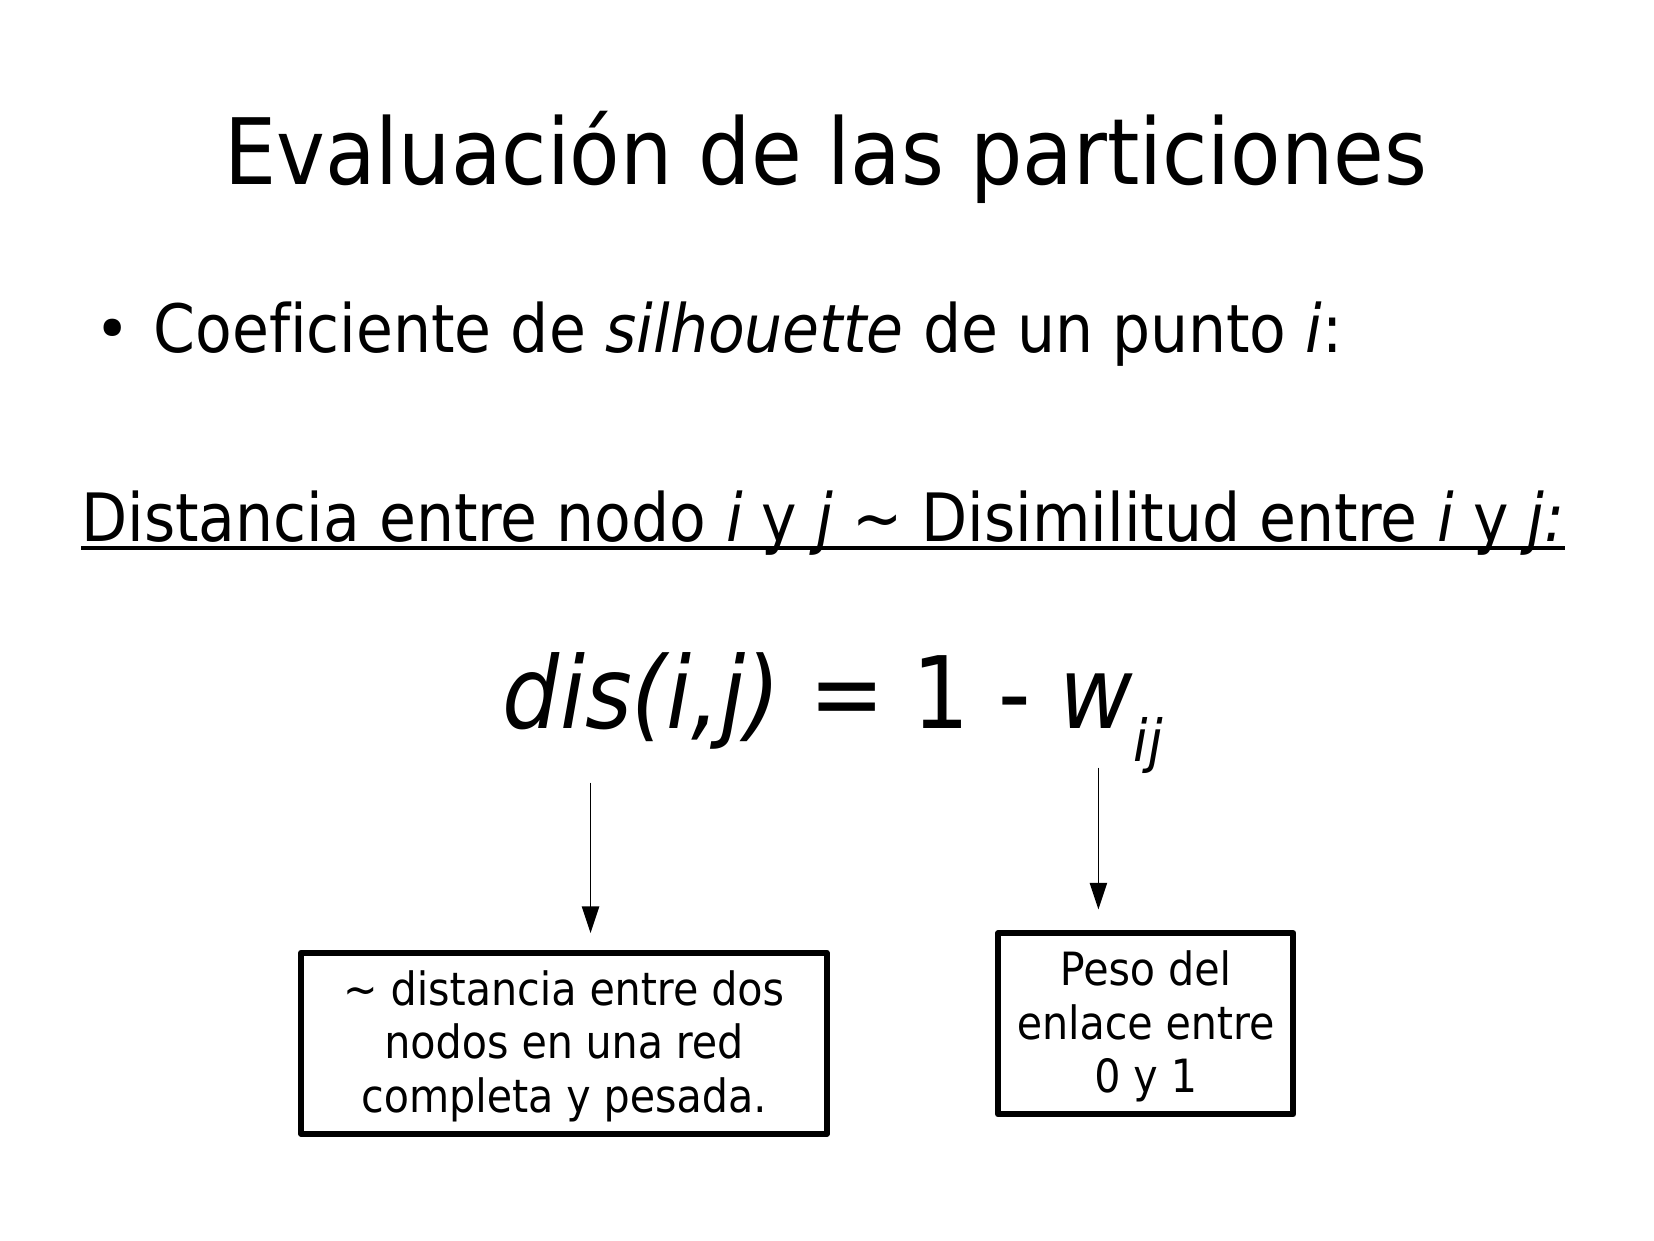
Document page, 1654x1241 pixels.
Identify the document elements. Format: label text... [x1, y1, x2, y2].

list Coeficiente de silhouette de un punto i: [82, 783, 1571, 1010]
text_box ~ distancia entre dos nodos en una red completa y pesada. [301, 952, 827, 1134]
title Evaluación de las particiones [82, 49, 1571, 257]
text_box Peso del enlace entre 0 y 1 [998, 933, 1294, 1115]
text_box Distancia entre nodo i y j ~ Disimilitud entre i y j: dis(i,j) = 1 - wij [0, 472, 1654, 783]
list Coeficiente de silhouette de un punto i: [82, 290, 1571, 472]
